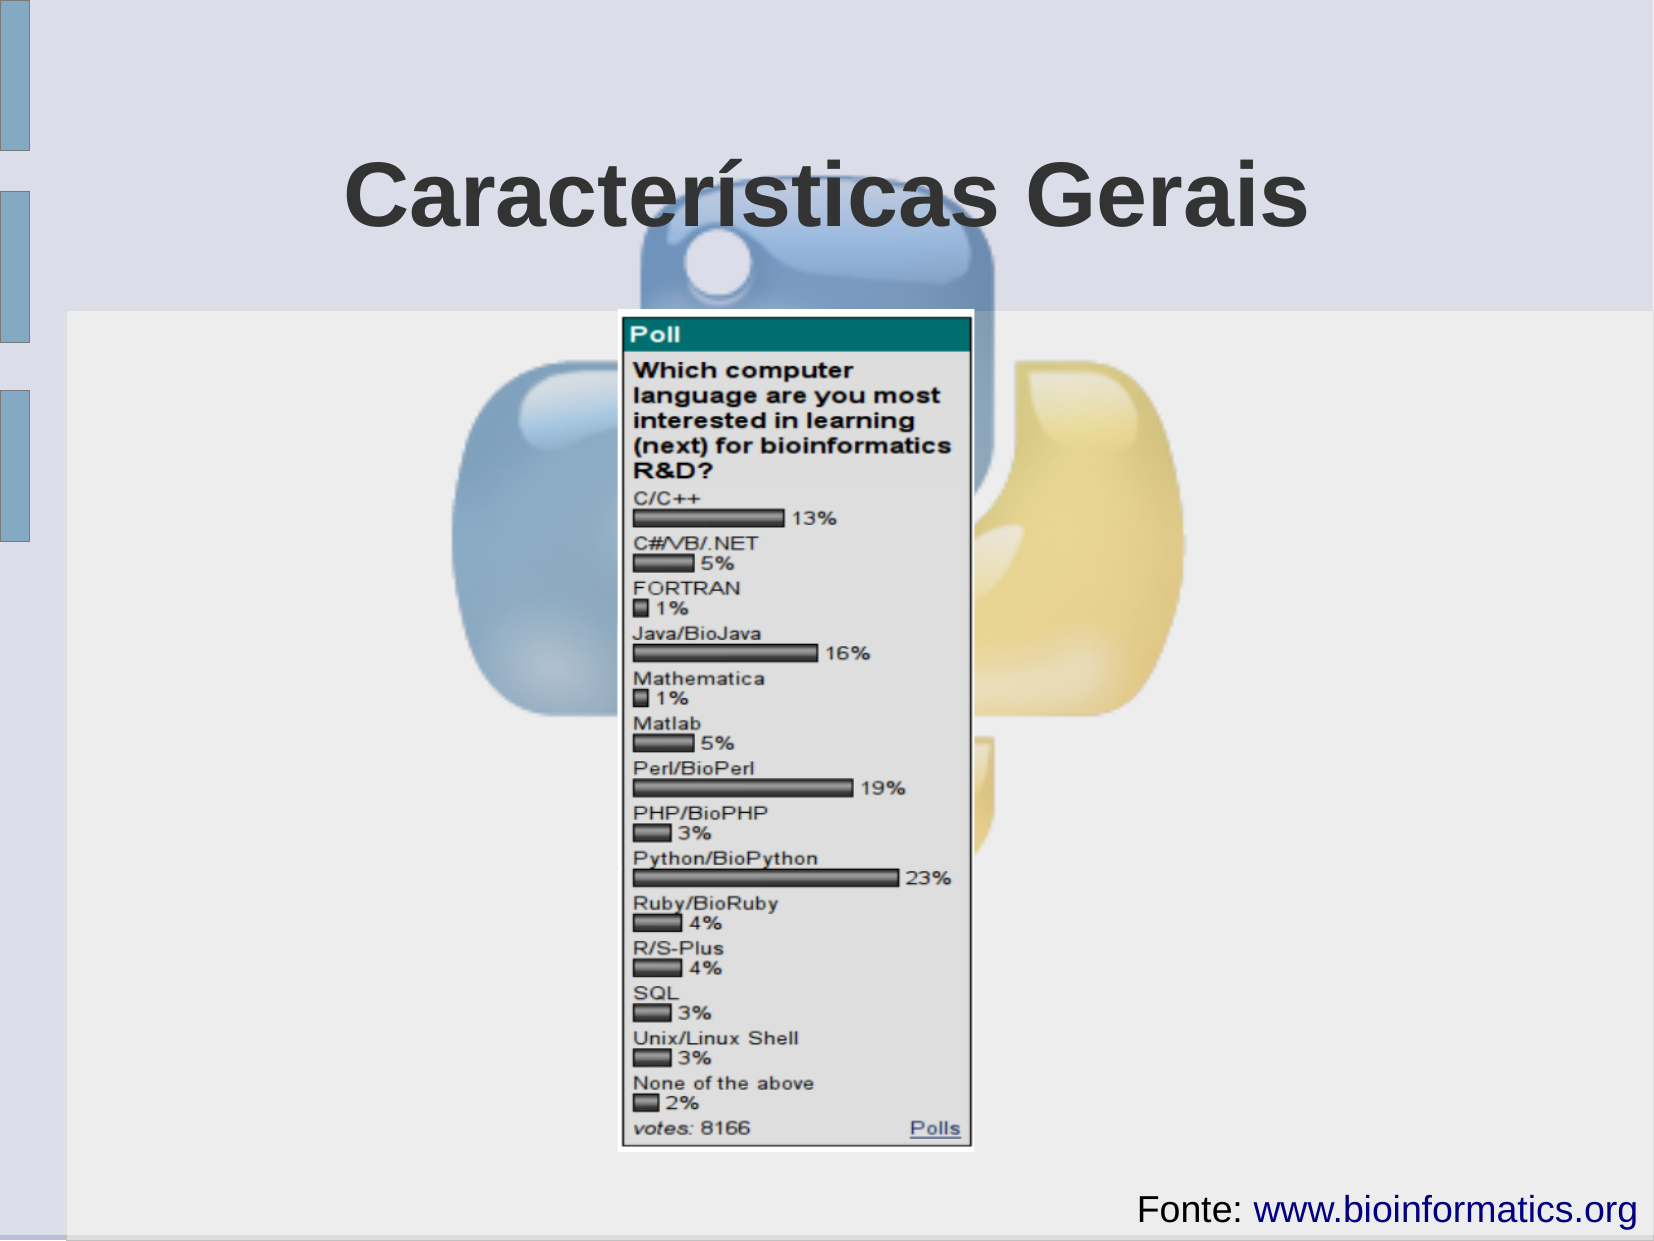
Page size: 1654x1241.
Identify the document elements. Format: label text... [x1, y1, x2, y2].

picture [0, 0, 1654, 1235]
title Características Gerais [121, 91, 1534, 299]
text_box Fonte: www.bioinformatics.org [1122, 1181, 1654, 1238]
